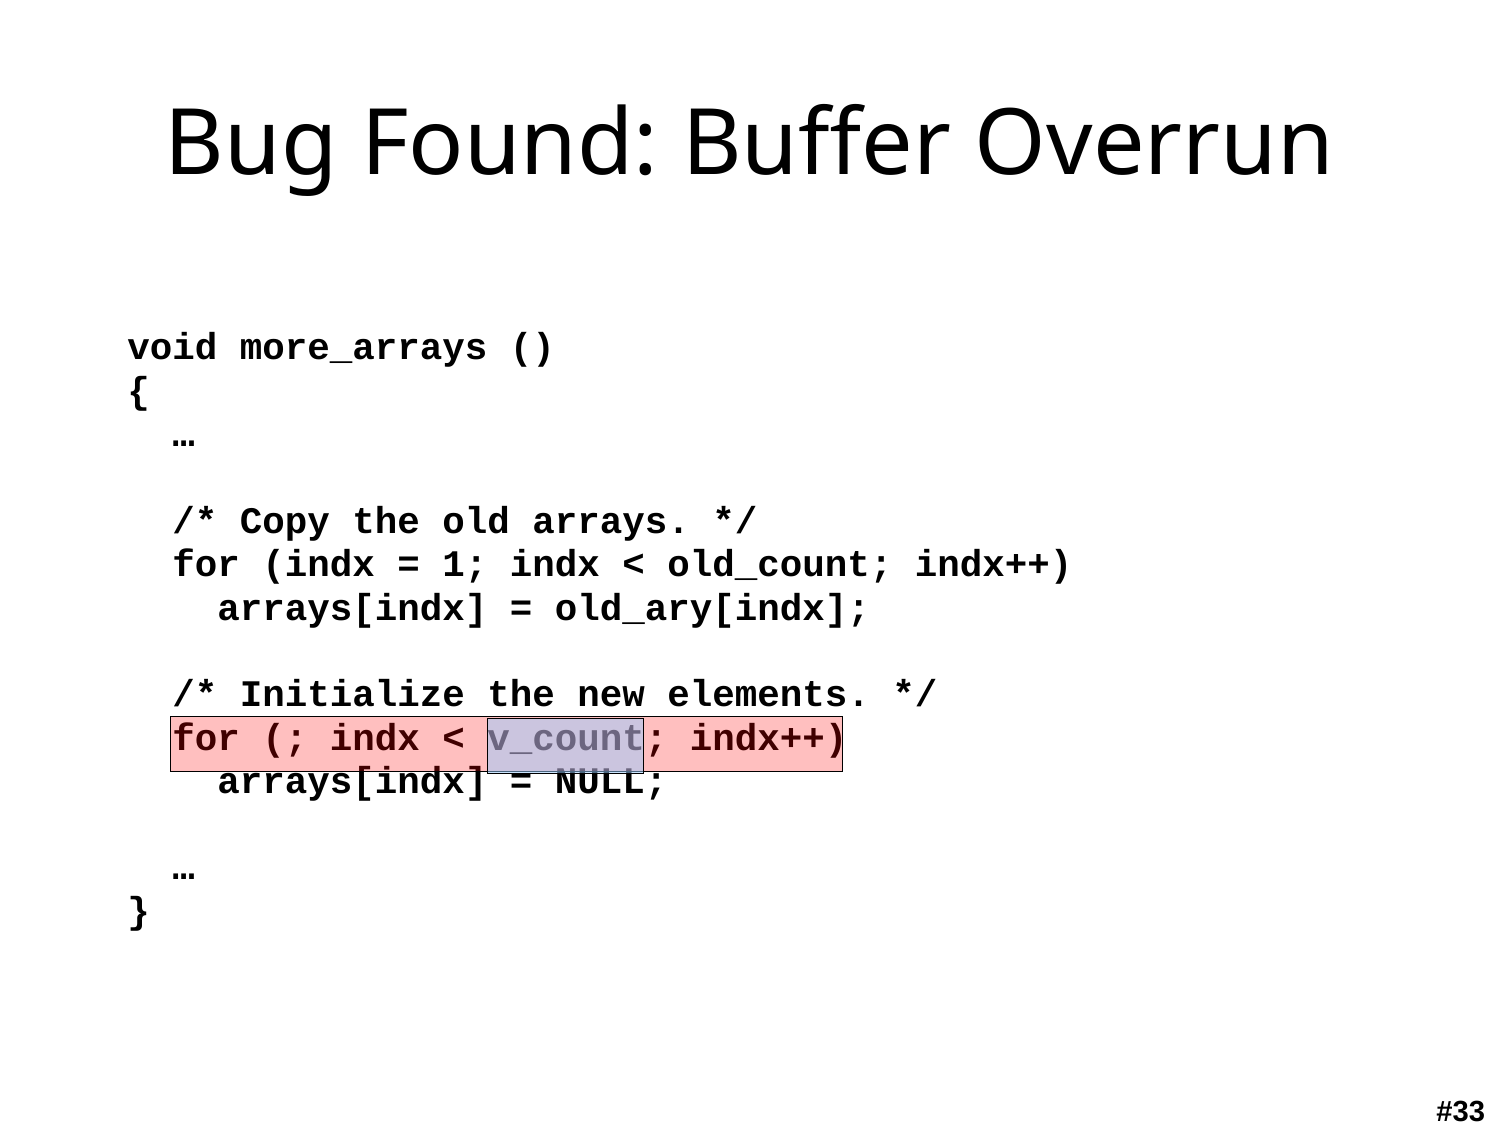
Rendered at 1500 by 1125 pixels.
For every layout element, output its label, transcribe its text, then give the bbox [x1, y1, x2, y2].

title Bug Found: Buffer Overrun [24, 45, 1476, 233]
list void more_arrays () { … /* Copy the old arrays. */ for (indx = 1; indx < old_count; indx++) arrays[indx] = old_ary[indx]; /* Initialize the new elements. */ for (; indx < v_count; indx++) arrays[indx] = NULL; … } [112, 324, 1500, 1125]
text_box [170, 716, 843, 774]
